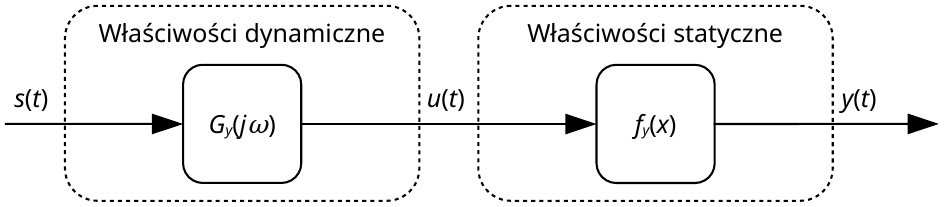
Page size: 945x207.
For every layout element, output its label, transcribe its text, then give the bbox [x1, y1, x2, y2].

text_box s(t) [5, 70, 57, 125]
text_box u(t) [418, 70, 473, 125]
text_box y(t) [833, 70, 886, 125]
text_box Właściwości statyczne [478, 5, 833, 201]
text_box Właściwości dynamiczne [64, 5, 420, 201]
text_box fy(x) [596, 64, 715, 184]
